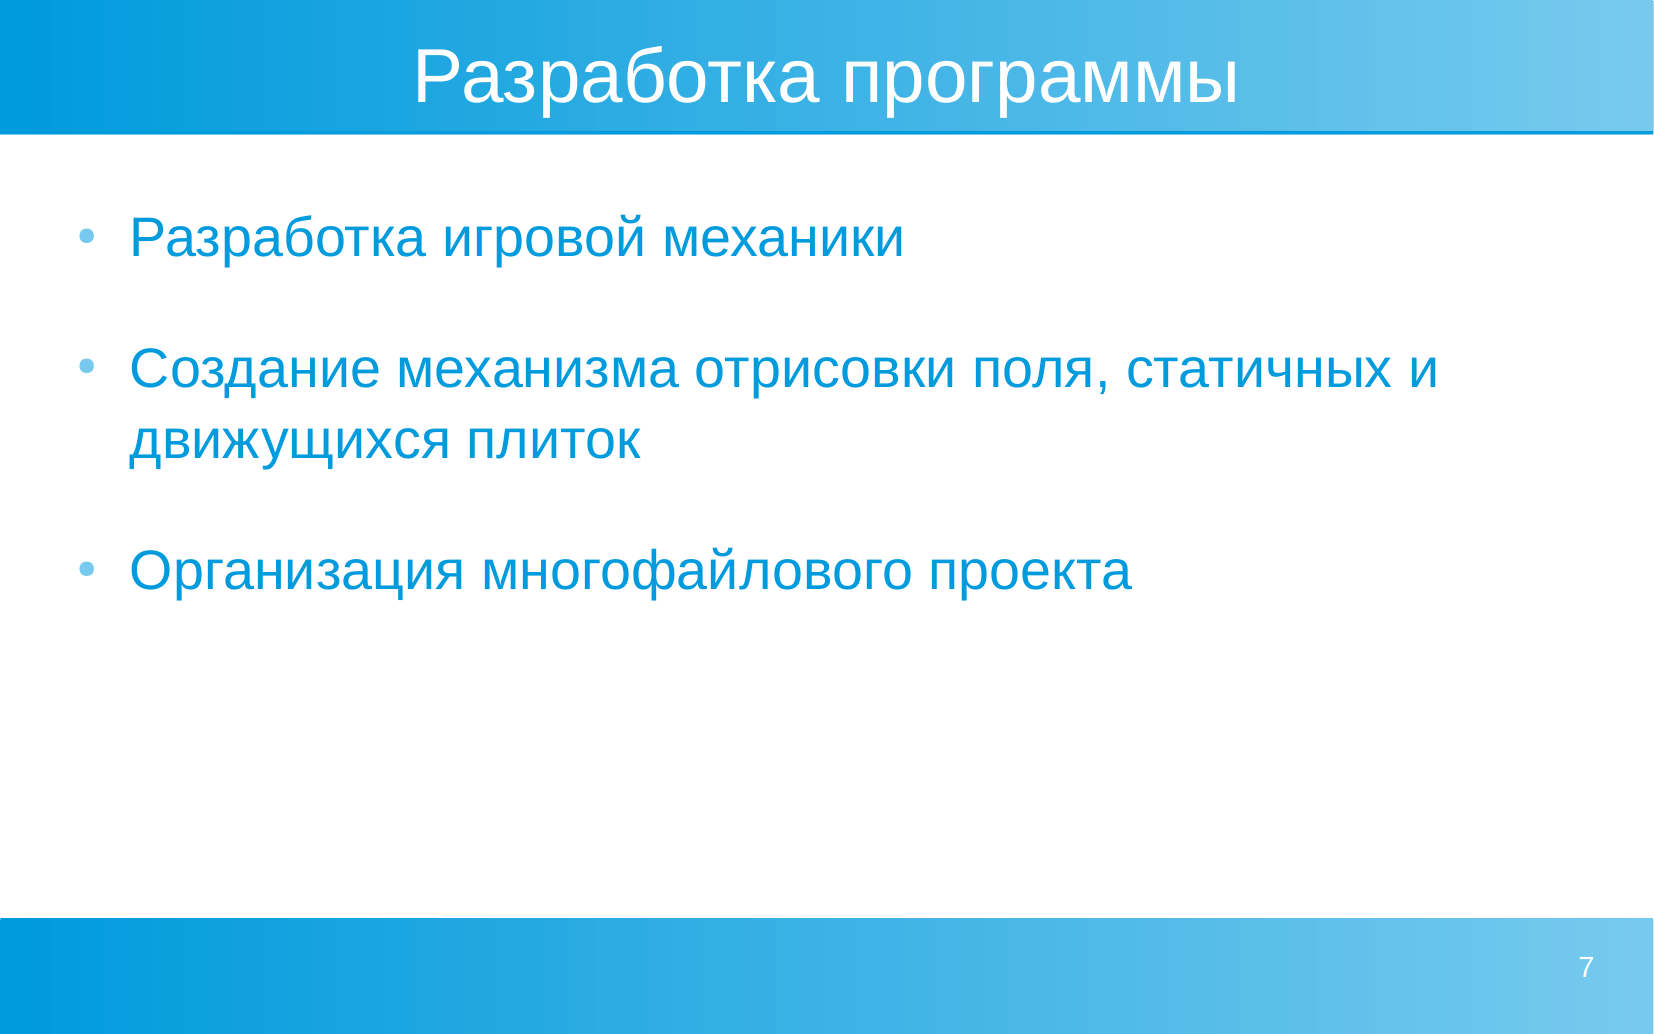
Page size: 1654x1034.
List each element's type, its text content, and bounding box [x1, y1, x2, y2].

title Разработка программы [59, 32, 1595, 120]
list Разработка игровой механики Создание механизма отрисовки поля, статичных и движущихся плиток Организация многофайлового проекта [59, 196, 1595, 853]
